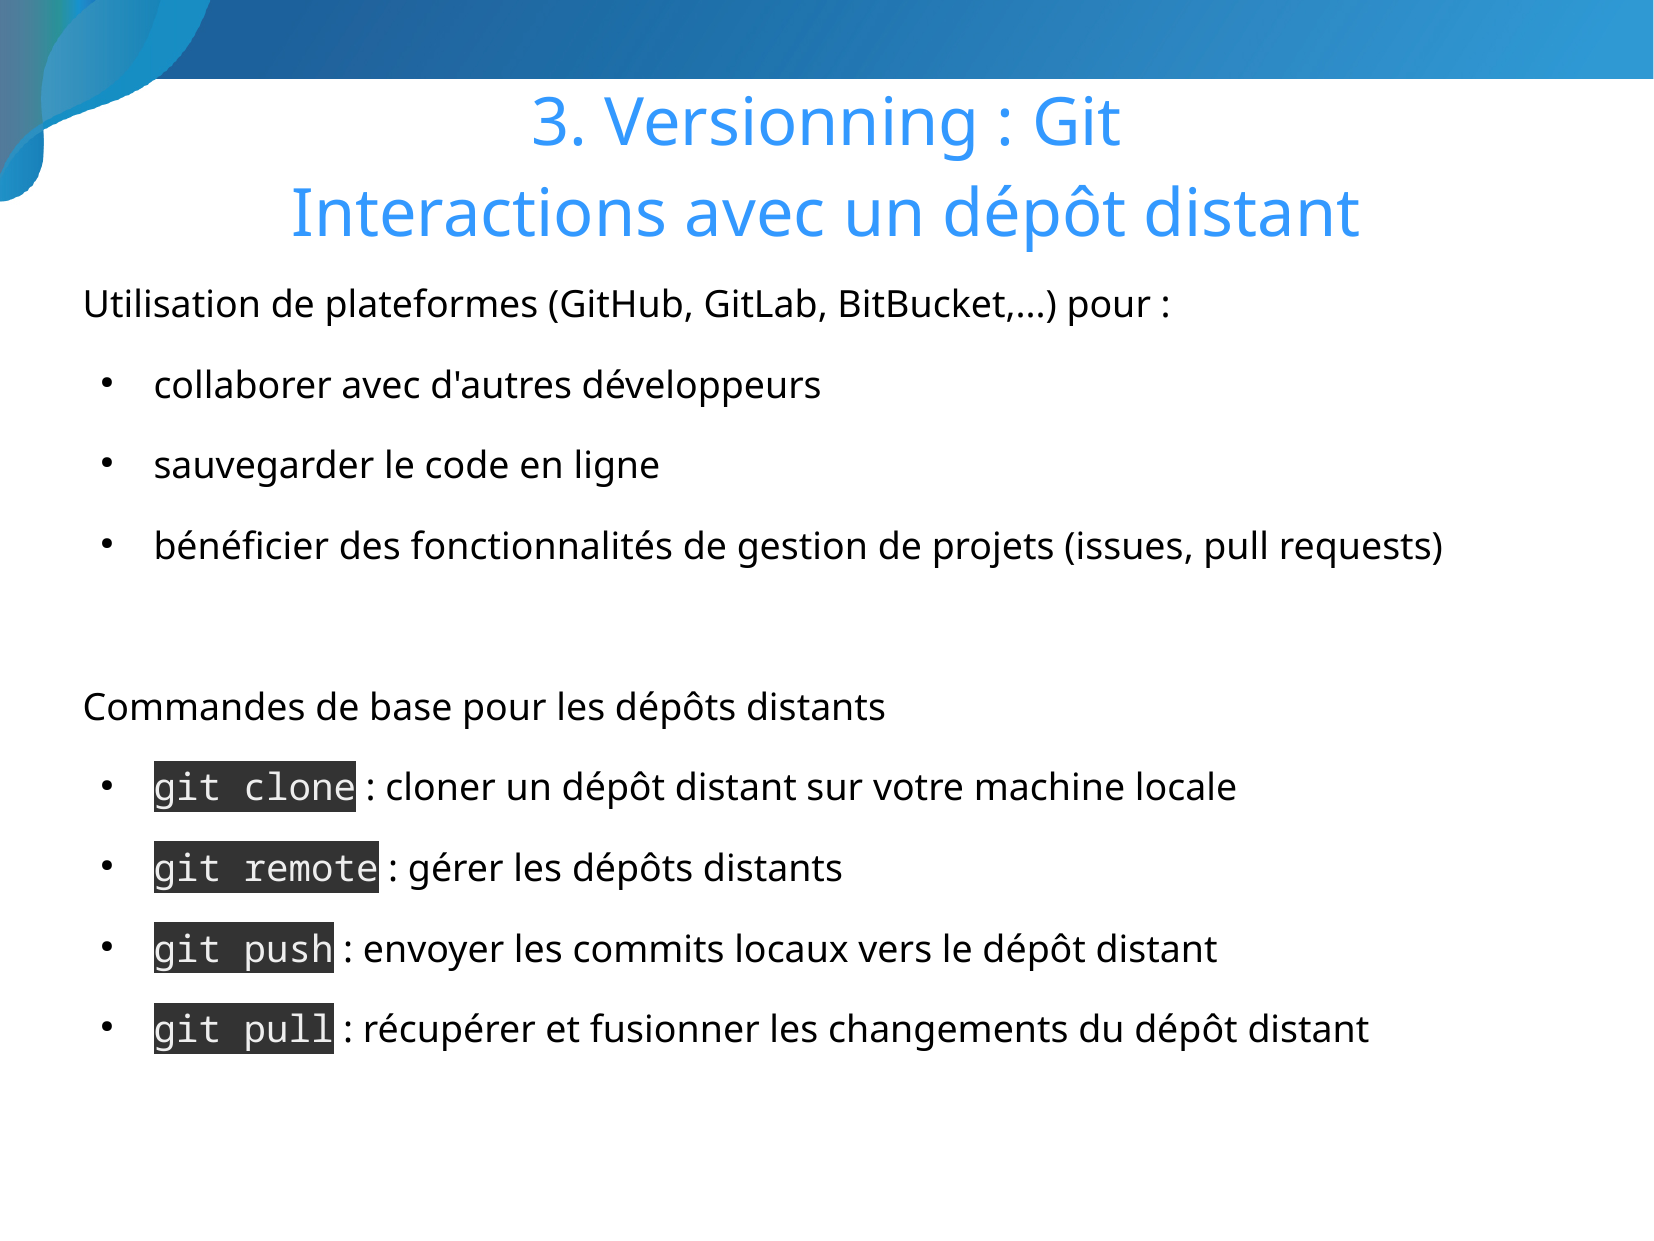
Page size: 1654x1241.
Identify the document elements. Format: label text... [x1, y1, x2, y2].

title 3. Versionning : Git Interactions avec un dépôt distant [82, 68, 1571, 261]
list Utilisation de plateformes (GitHub, GitLab, BitBucket,...) pour : collaborer avec d'autres développeurs sauvegarder le code en ligne bénéficier des fonctionnalités de gestion de projets (issues, pull requests) Commandes de base pour les dépôts distants git clone : cloner un dépôt distant sur votre machine locale git remote : gérer les dépôts distants git push : envoyer les commits locaux vers le dépôt distant git pull : récupérer et fusionner les changements du dépôt distant [82, 315, 1571, 1017]
picture [0, 0, 1654, 1241]
